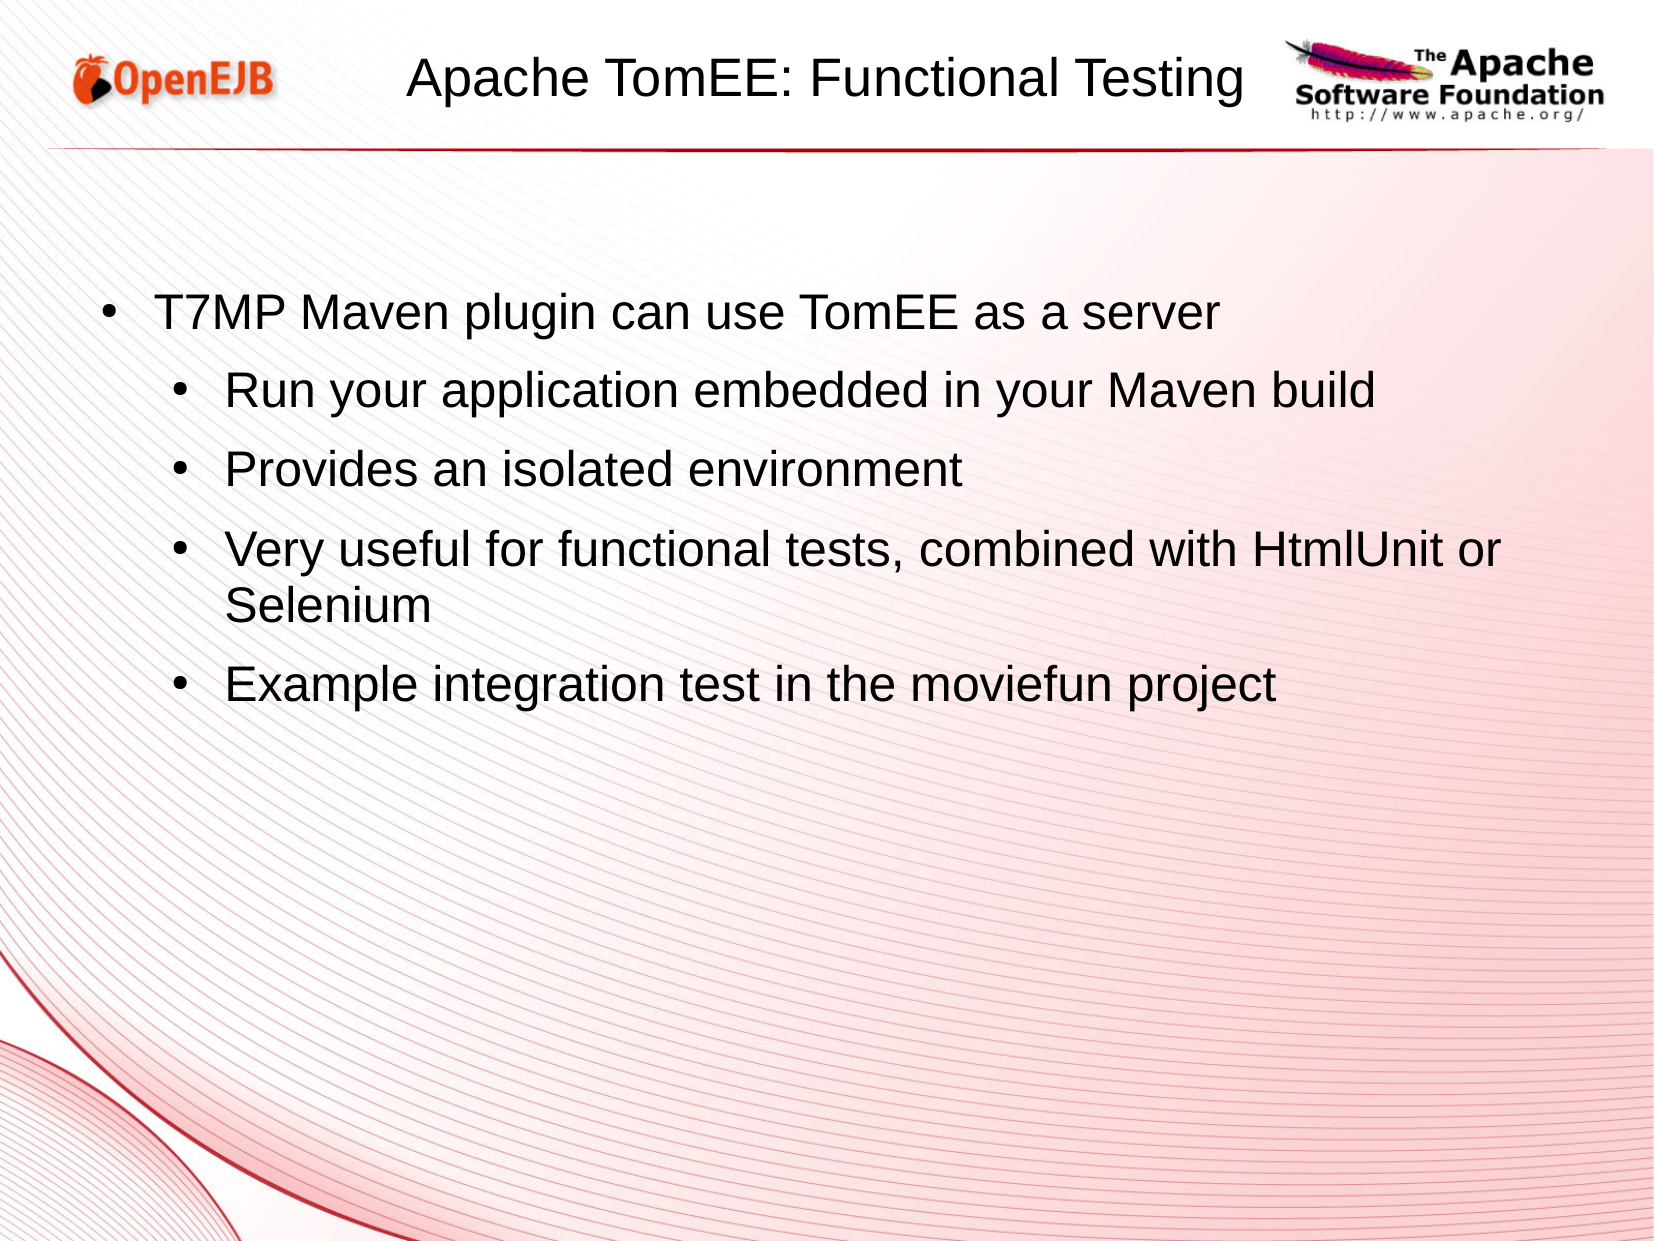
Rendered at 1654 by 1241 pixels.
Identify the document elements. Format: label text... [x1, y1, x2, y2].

list T7MP Maven plugin can use TomEE as a server Run your application embedded in your Maven build Provides an isolated environment Very useful for functional tests, combined with HtmlUnit or Selenium Example integration test in the moviefun project [82, 206, 1571, 1094]
title Apache TomEE: Functional Testing [82, 8, 1571, 148]
picture [0, 0, 1654, 1241]
